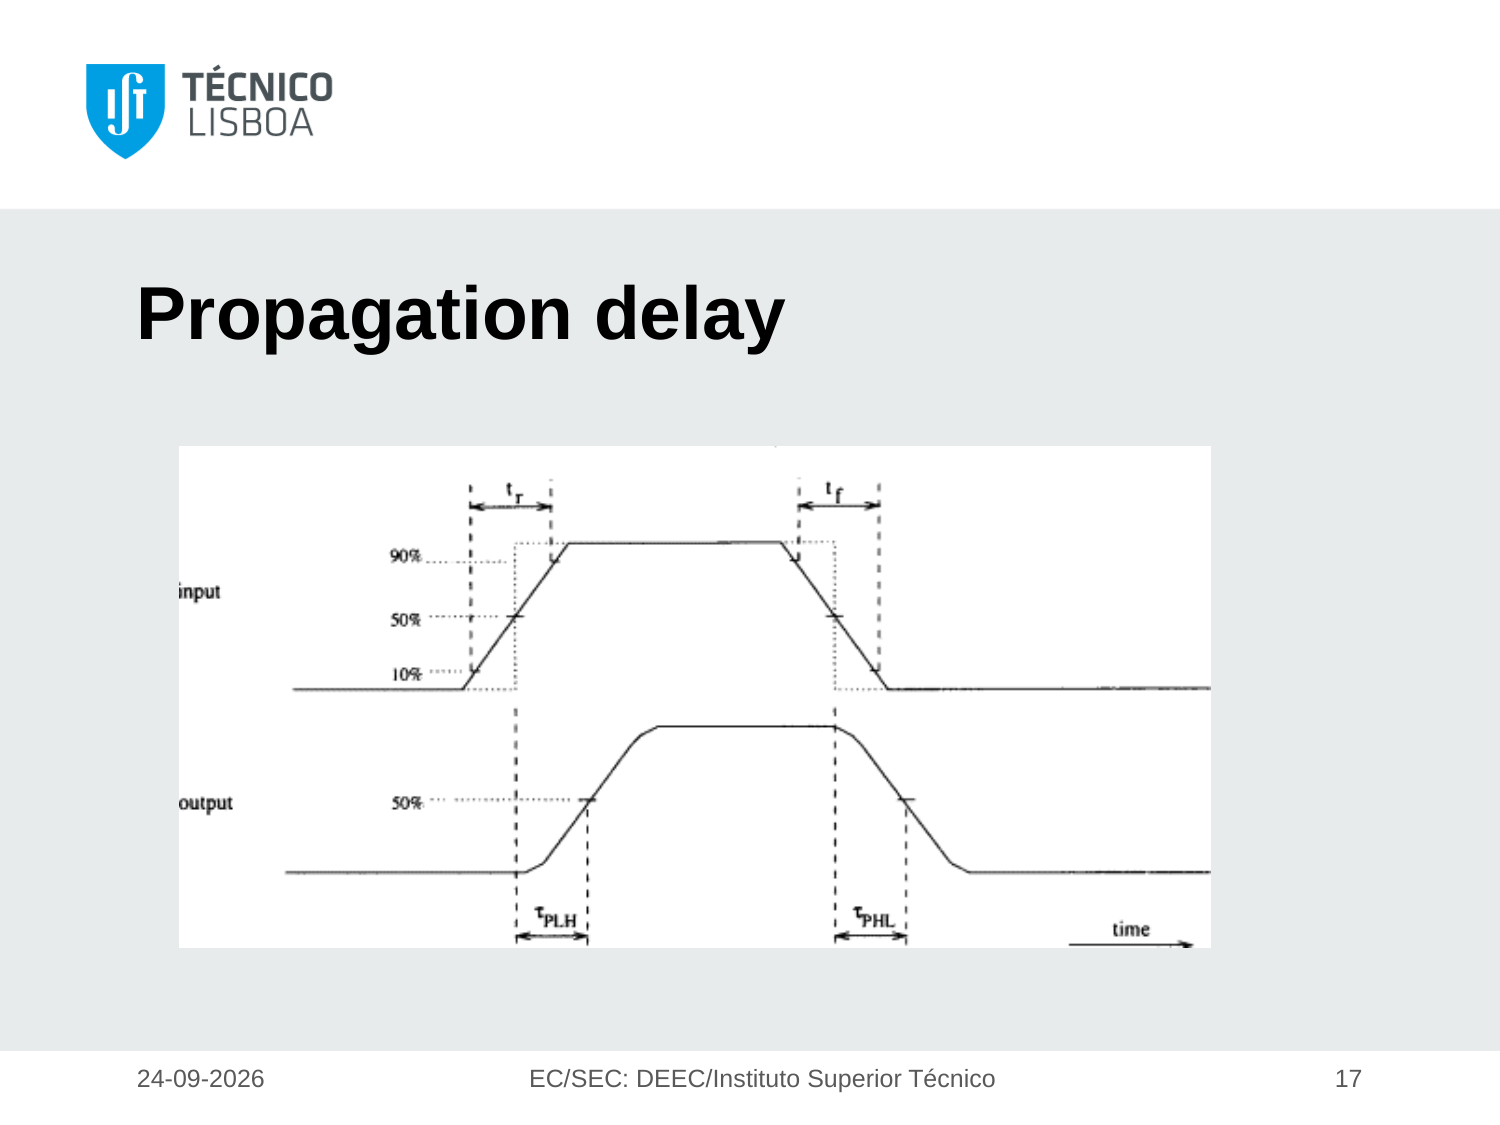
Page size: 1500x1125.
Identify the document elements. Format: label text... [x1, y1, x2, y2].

slide_number 09-10-2020 [121, 1052, 425, 1103]
picture [0, 0, 1500, 1125]
slide_number <number> [1077, 1052, 1378, 1103]
title Propagation delay [121, 237, 1378, 381]
footer EC/SEC: DEEC/Instituto Superior Técnico [512, 1052, 1021, 1103]
